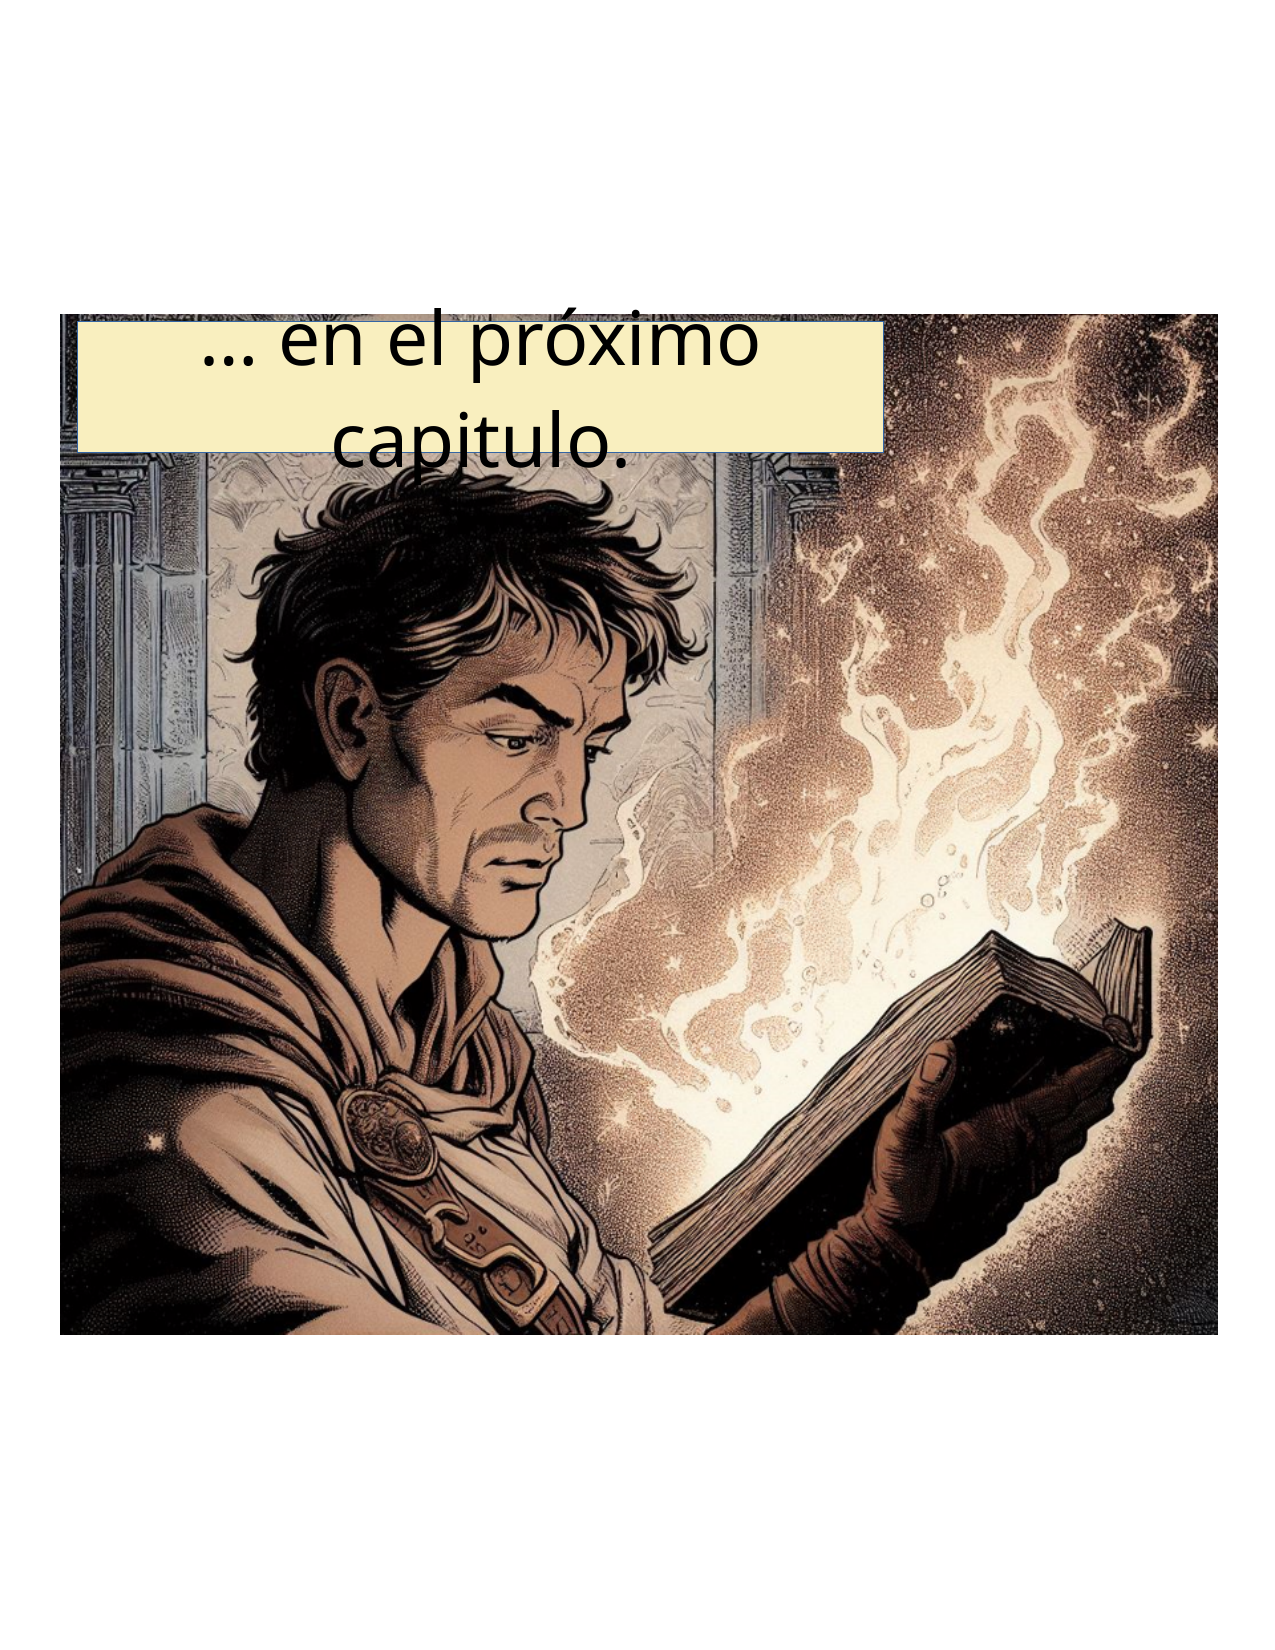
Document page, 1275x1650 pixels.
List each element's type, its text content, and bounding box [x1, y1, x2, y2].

text_box … en el próximo capitulo. [77, 321, 884, 453]
picture [578, 453, 600, 462]
picture [513, 453, 533, 462]
picture [376, 453, 395, 462]
picture [60, 314, 1218, 1335]
picture [422, 453, 442, 462]
